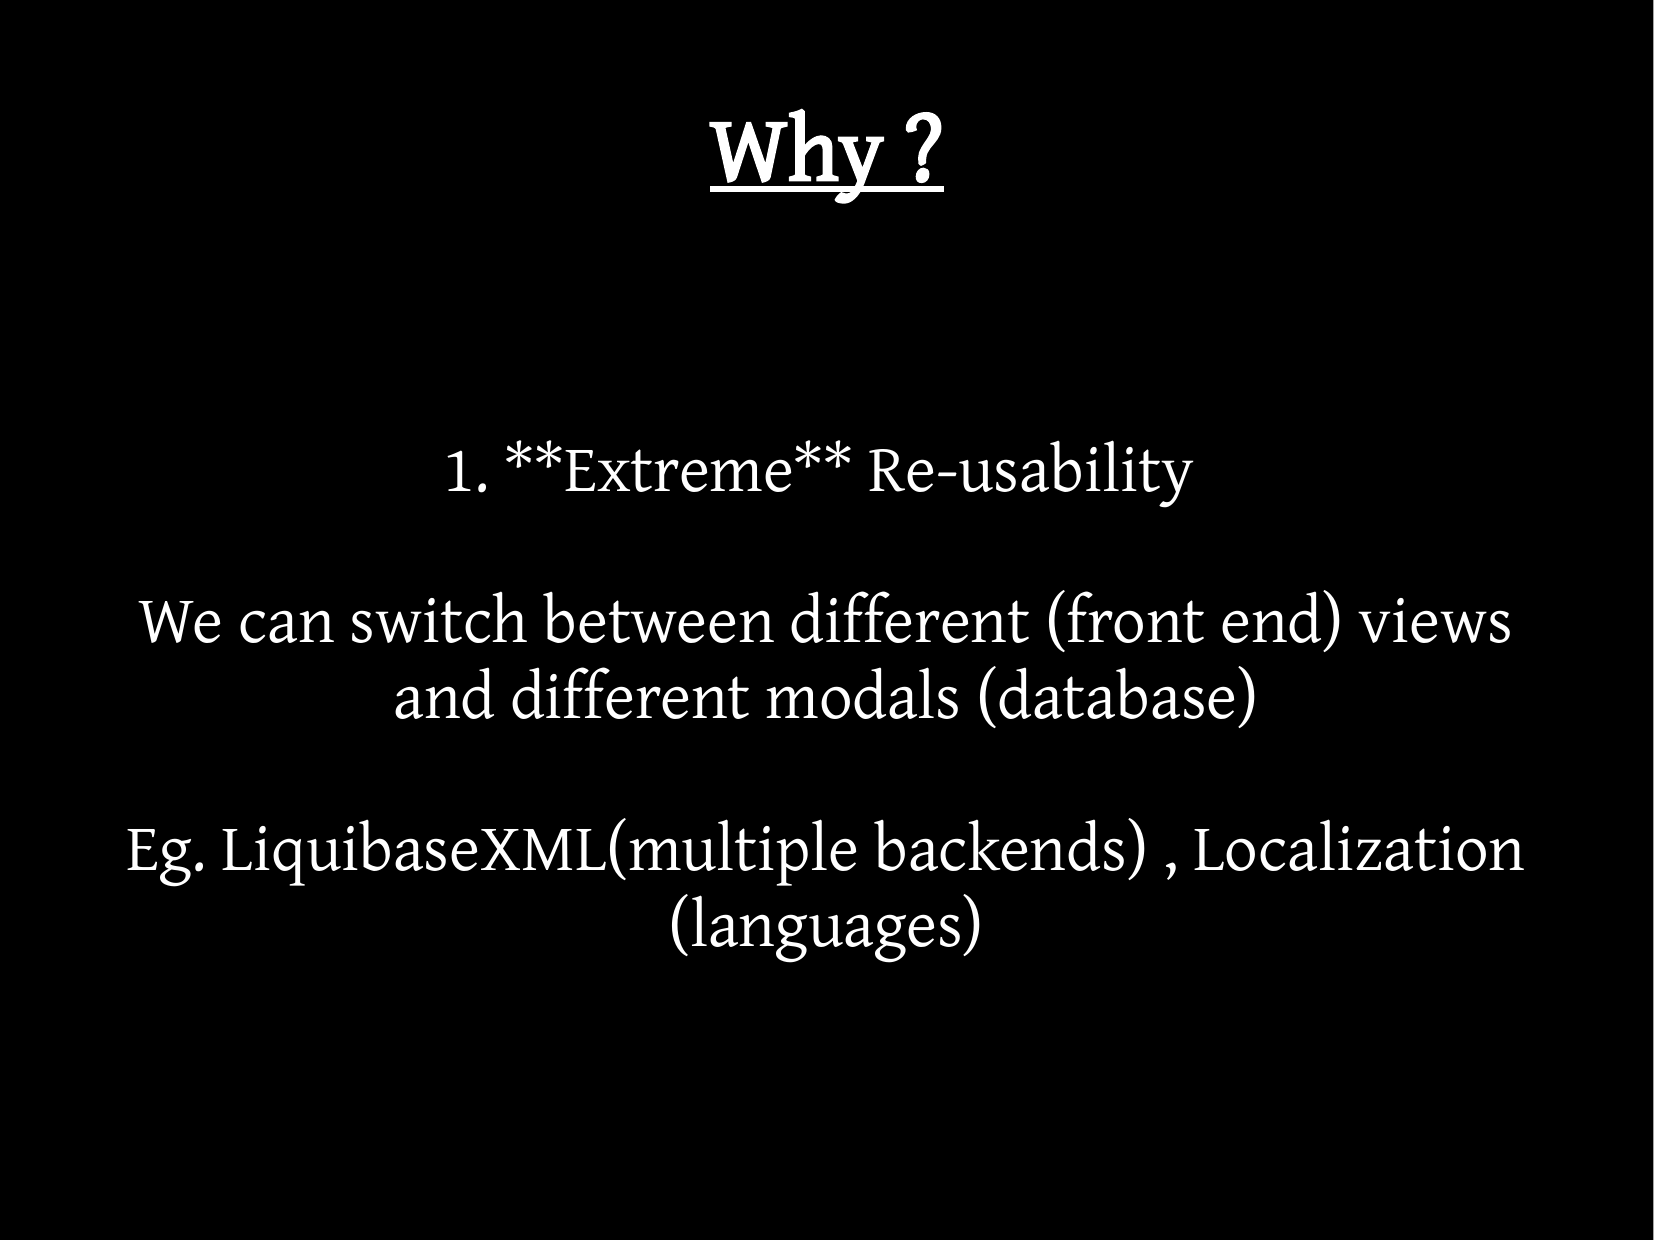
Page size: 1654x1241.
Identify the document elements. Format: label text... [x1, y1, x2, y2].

title Why ? [82, 49, 1571, 257]
subtitle 1. **Extreme** Re-usability We can switch between different (front end) views and different modals (database) Eg. LiquibaseXML(multiple backends) , Localization (languages) [82, 290, 1571, 1109]
